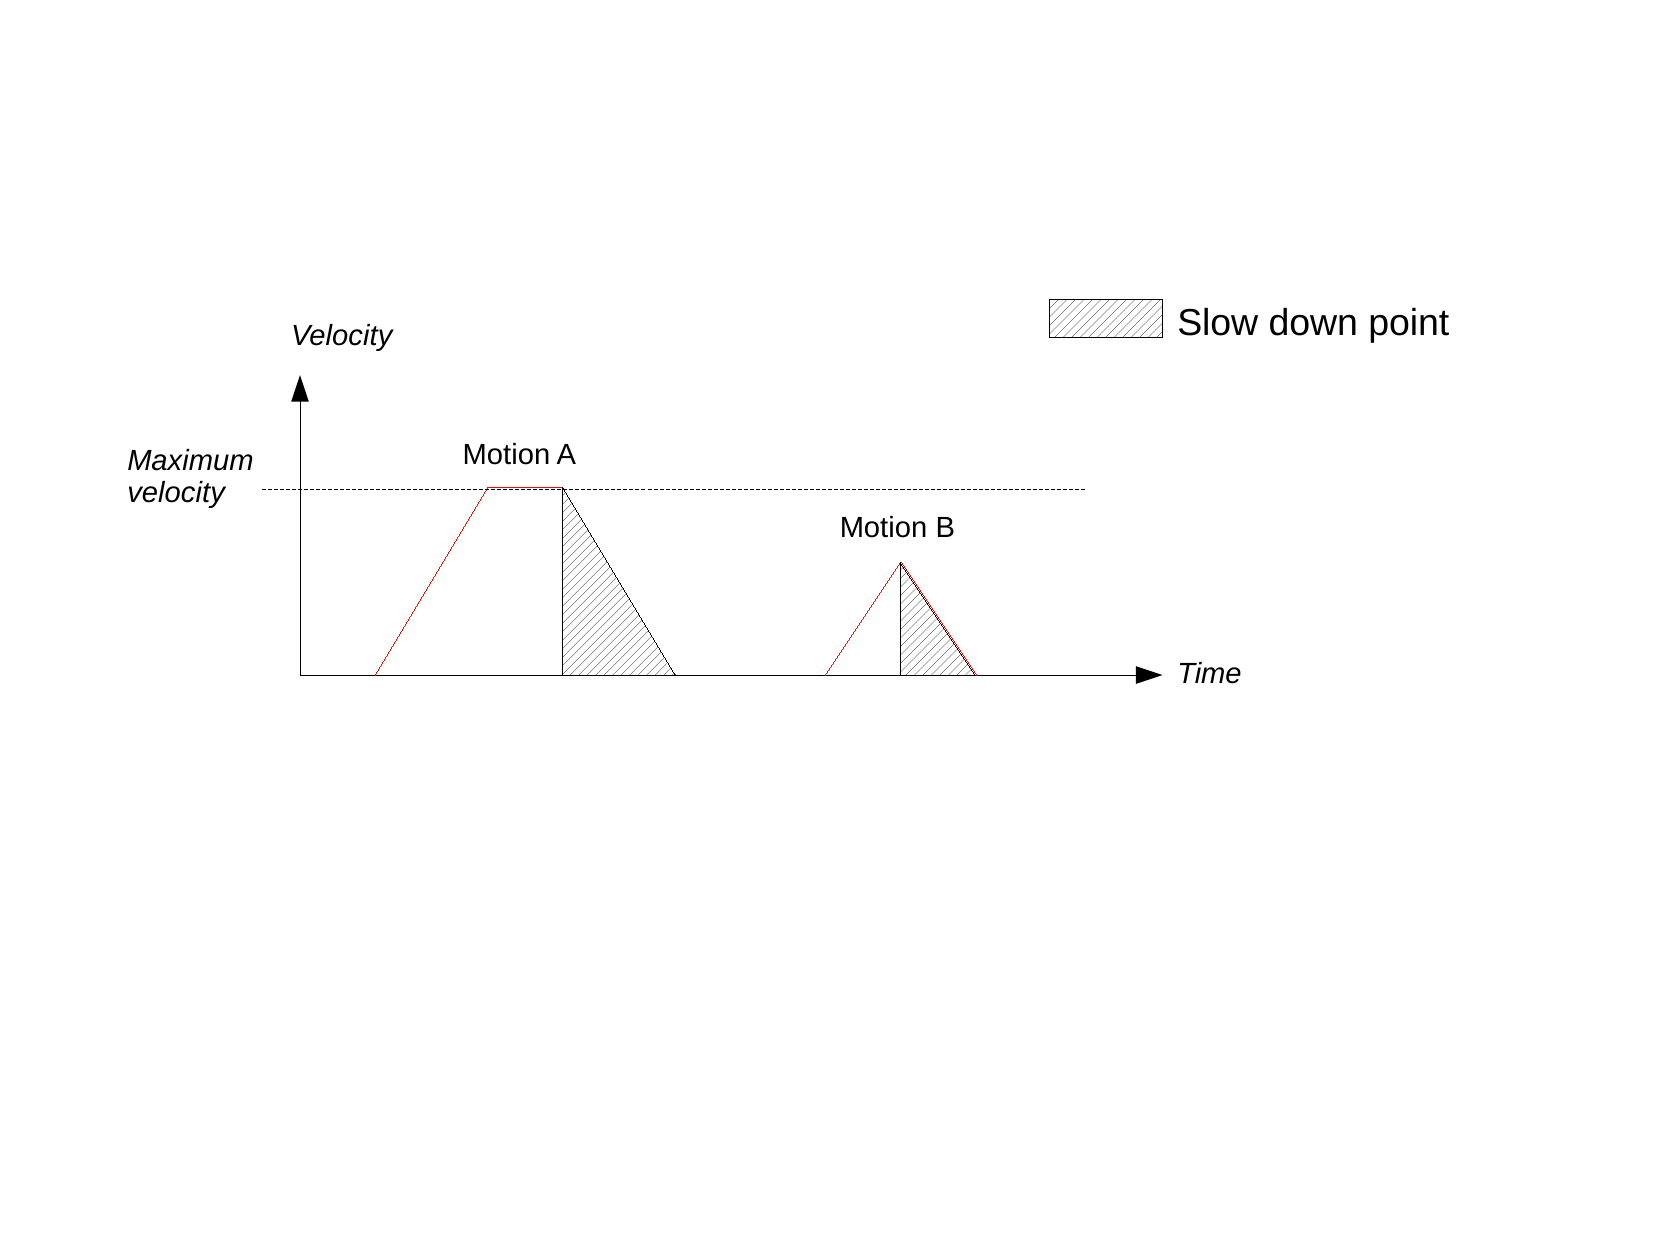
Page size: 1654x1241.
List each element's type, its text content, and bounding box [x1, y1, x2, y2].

text_box Motion A [447, 430, 636, 478]
text_box Maximum velocity [112, 436, 338, 517]
text_box [562, 487, 676, 676]
text_box Motion B [825, 503, 1013, 552]
text_box Slow down point [1162, 294, 1501, 351]
text_box [900, 562, 976, 676]
text_box Time [1162, 649, 1388, 697]
text_box Velocity [276, 311, 502, 360]
text_box [1049, 299, 1163, 338]
